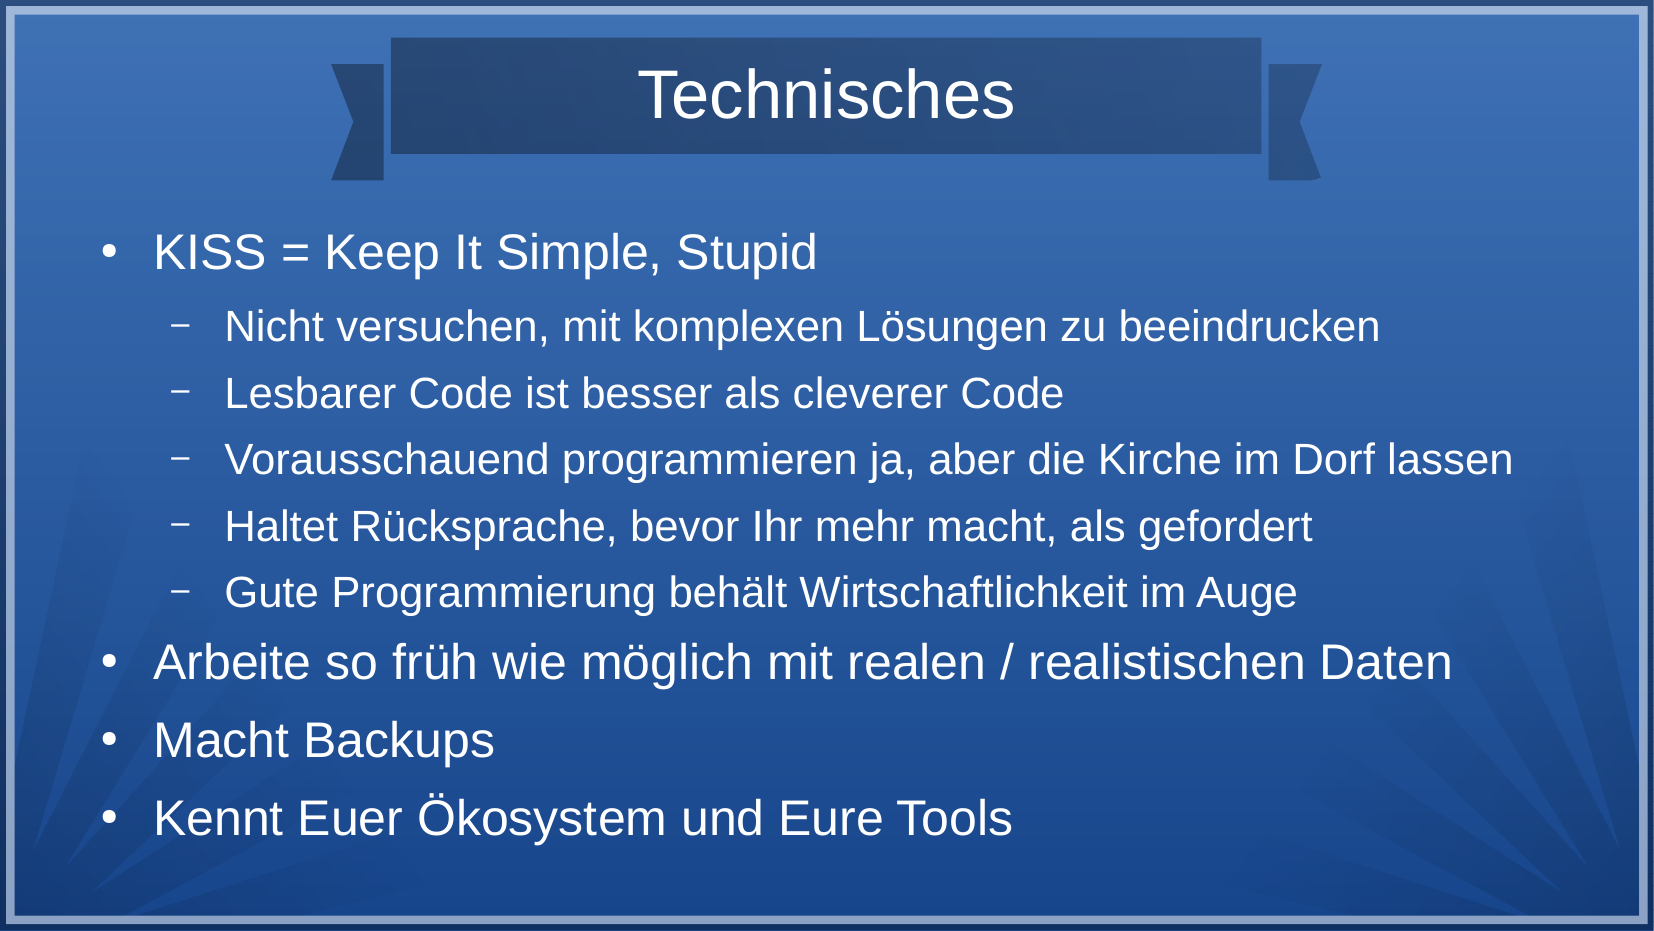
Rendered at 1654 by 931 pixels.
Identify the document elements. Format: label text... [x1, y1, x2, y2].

list KISS = Keep It Simple, Stupid Nicht versuchen, mit komplexen Lösungen zu beeindrucken Lesbarer Code ist besser als cleverer Code Vorausschauend programmieren ja, aber die Kirche im Dorf lassen Haltet Rücksprache, bevor Ihr mehr macht, als gefordert Gute Programmierung behält Wirtschaftlichkeit im Auge Arbeite so früh wie möglich mit realen / realistischen Daten Macht Backups Kennt Euer Ökosystem und Eure Tools [82, 224, 1571, 848]
title Technisches [389, 35, 1264, 154]
